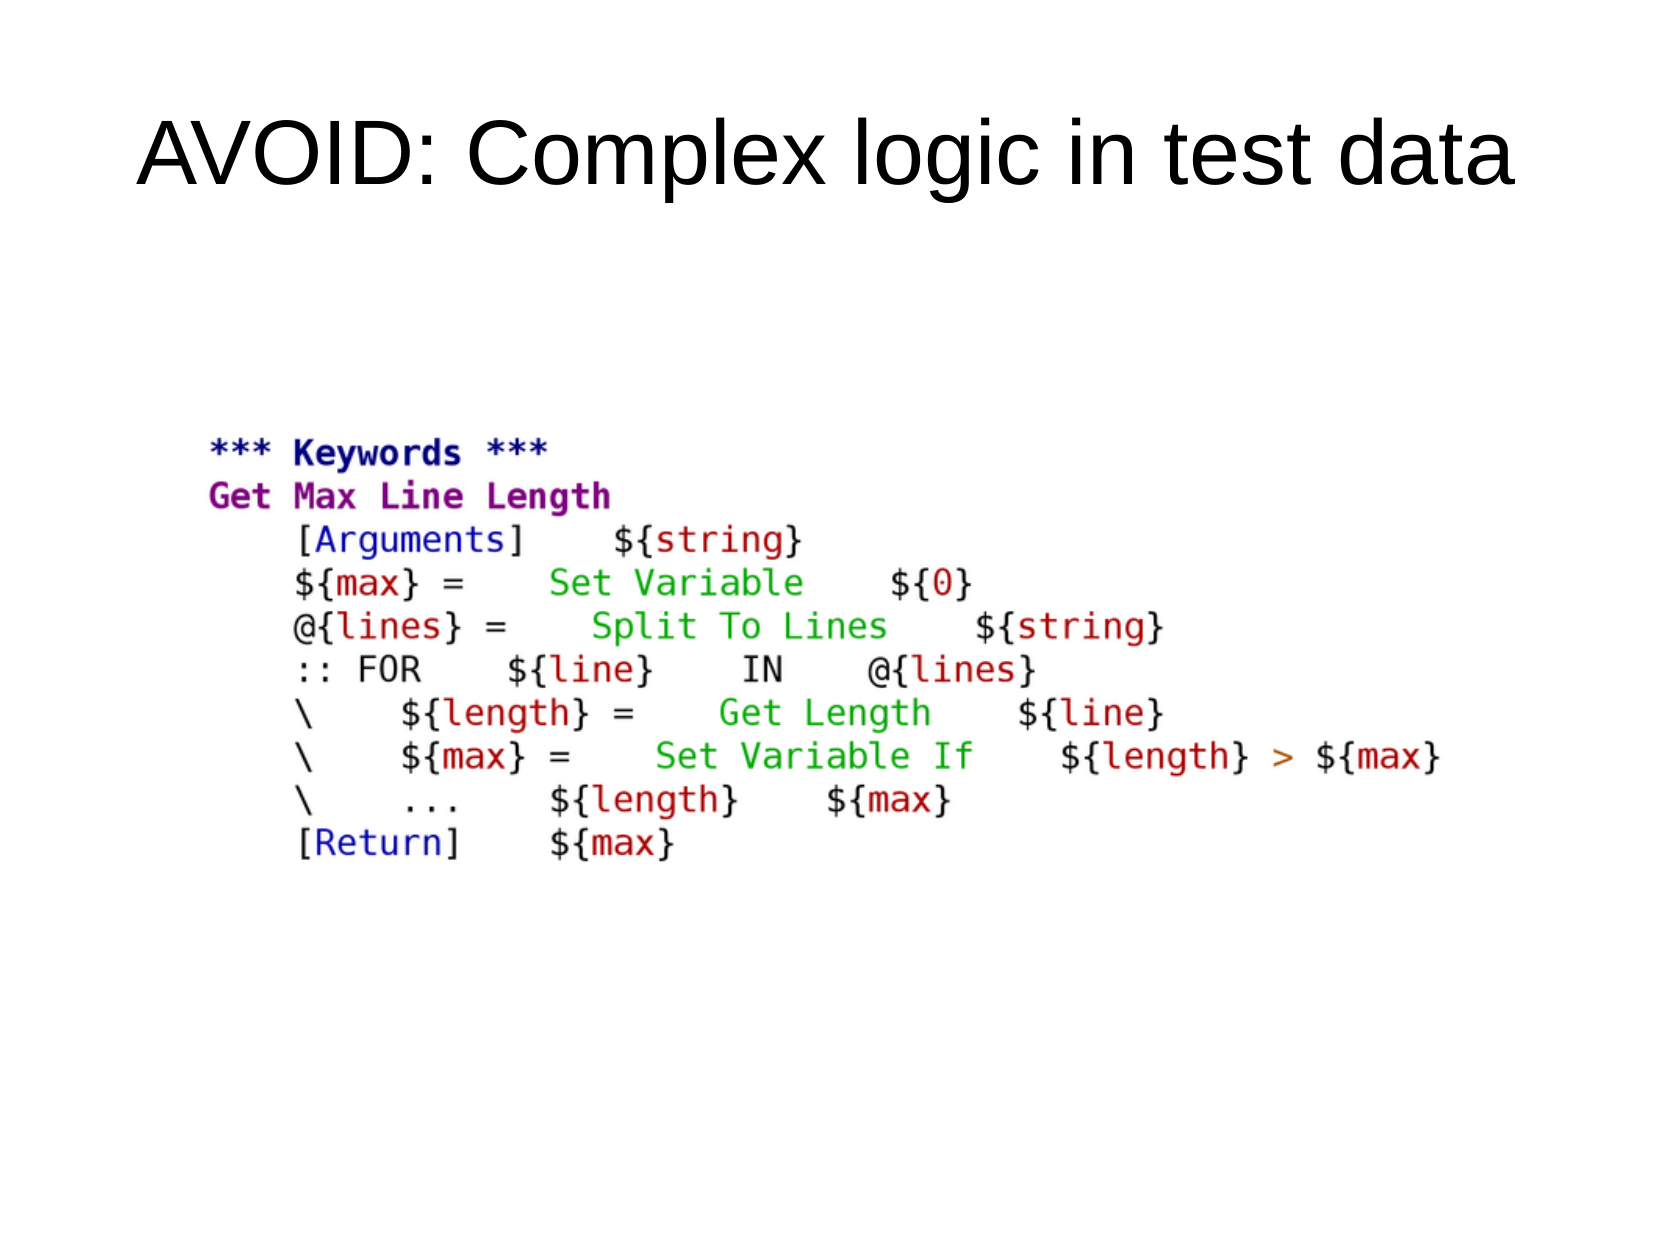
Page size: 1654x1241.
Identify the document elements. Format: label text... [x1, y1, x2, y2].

picture [200, 424, 1451, 875]
title AVOID: Complex logic in test data [82, 49, 1571, 257]
